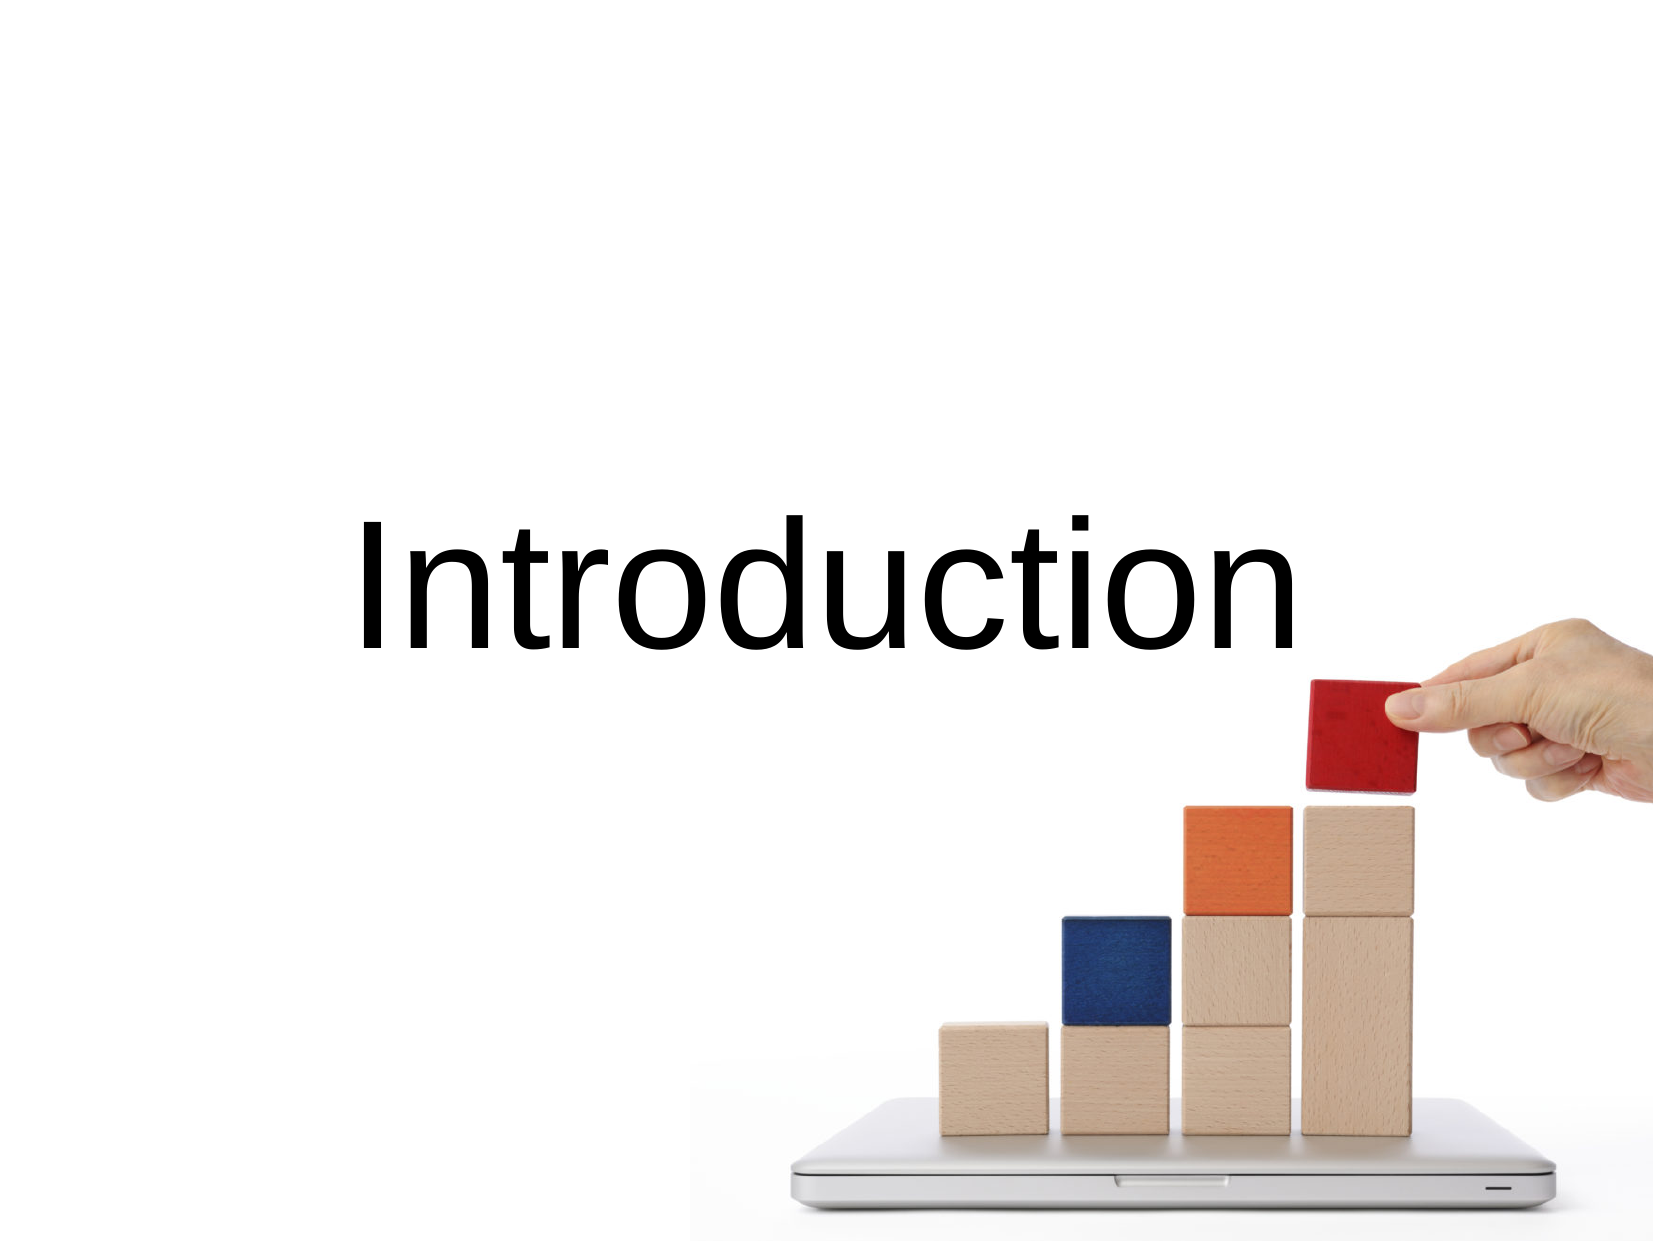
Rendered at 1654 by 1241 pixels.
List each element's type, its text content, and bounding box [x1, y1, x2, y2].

picture [690, 599, 1653, 1241]
subtitle Introduction [82, 105, 1571, 1066]
